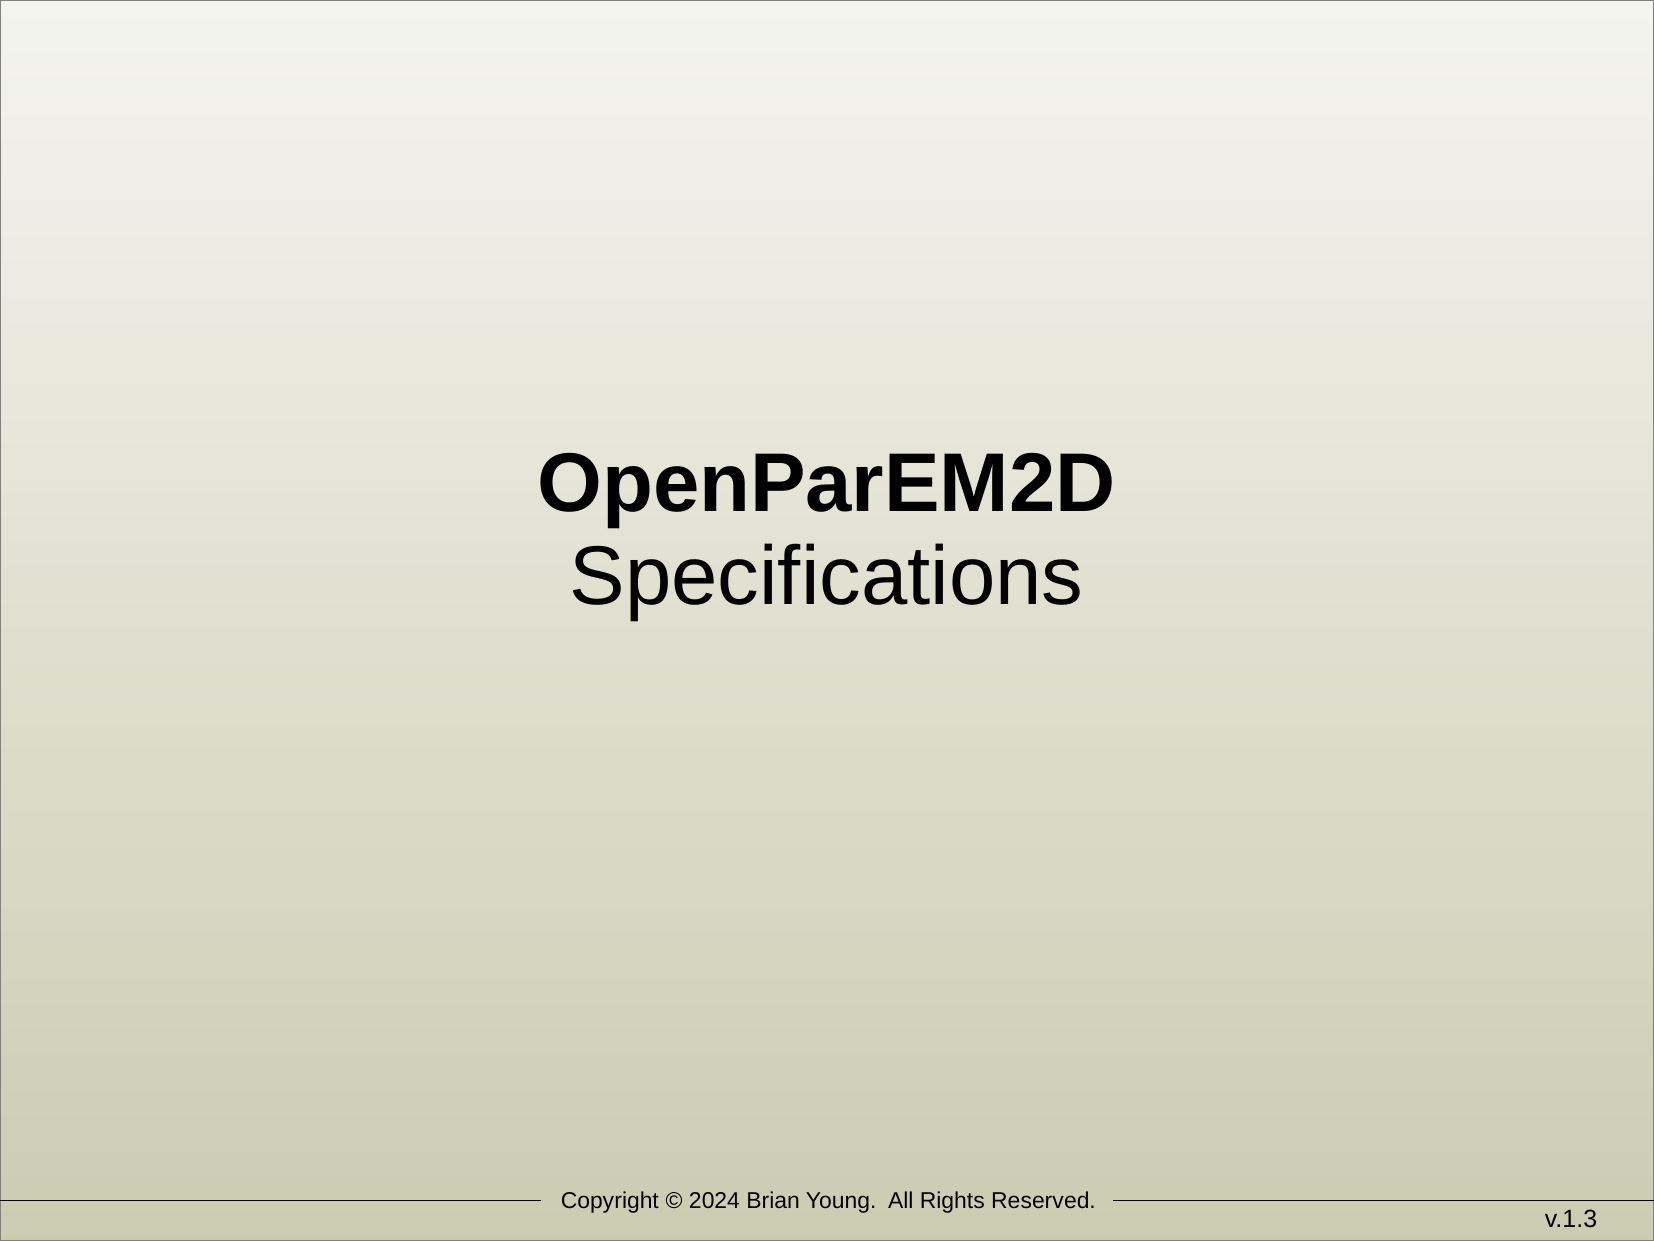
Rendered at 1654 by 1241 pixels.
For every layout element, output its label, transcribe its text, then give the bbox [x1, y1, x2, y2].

subtitle OpenParEM2D Specifications [82, 49, 1571, 1010]
text_box v.1.3 [1530, 1197, 1613, 1241]
